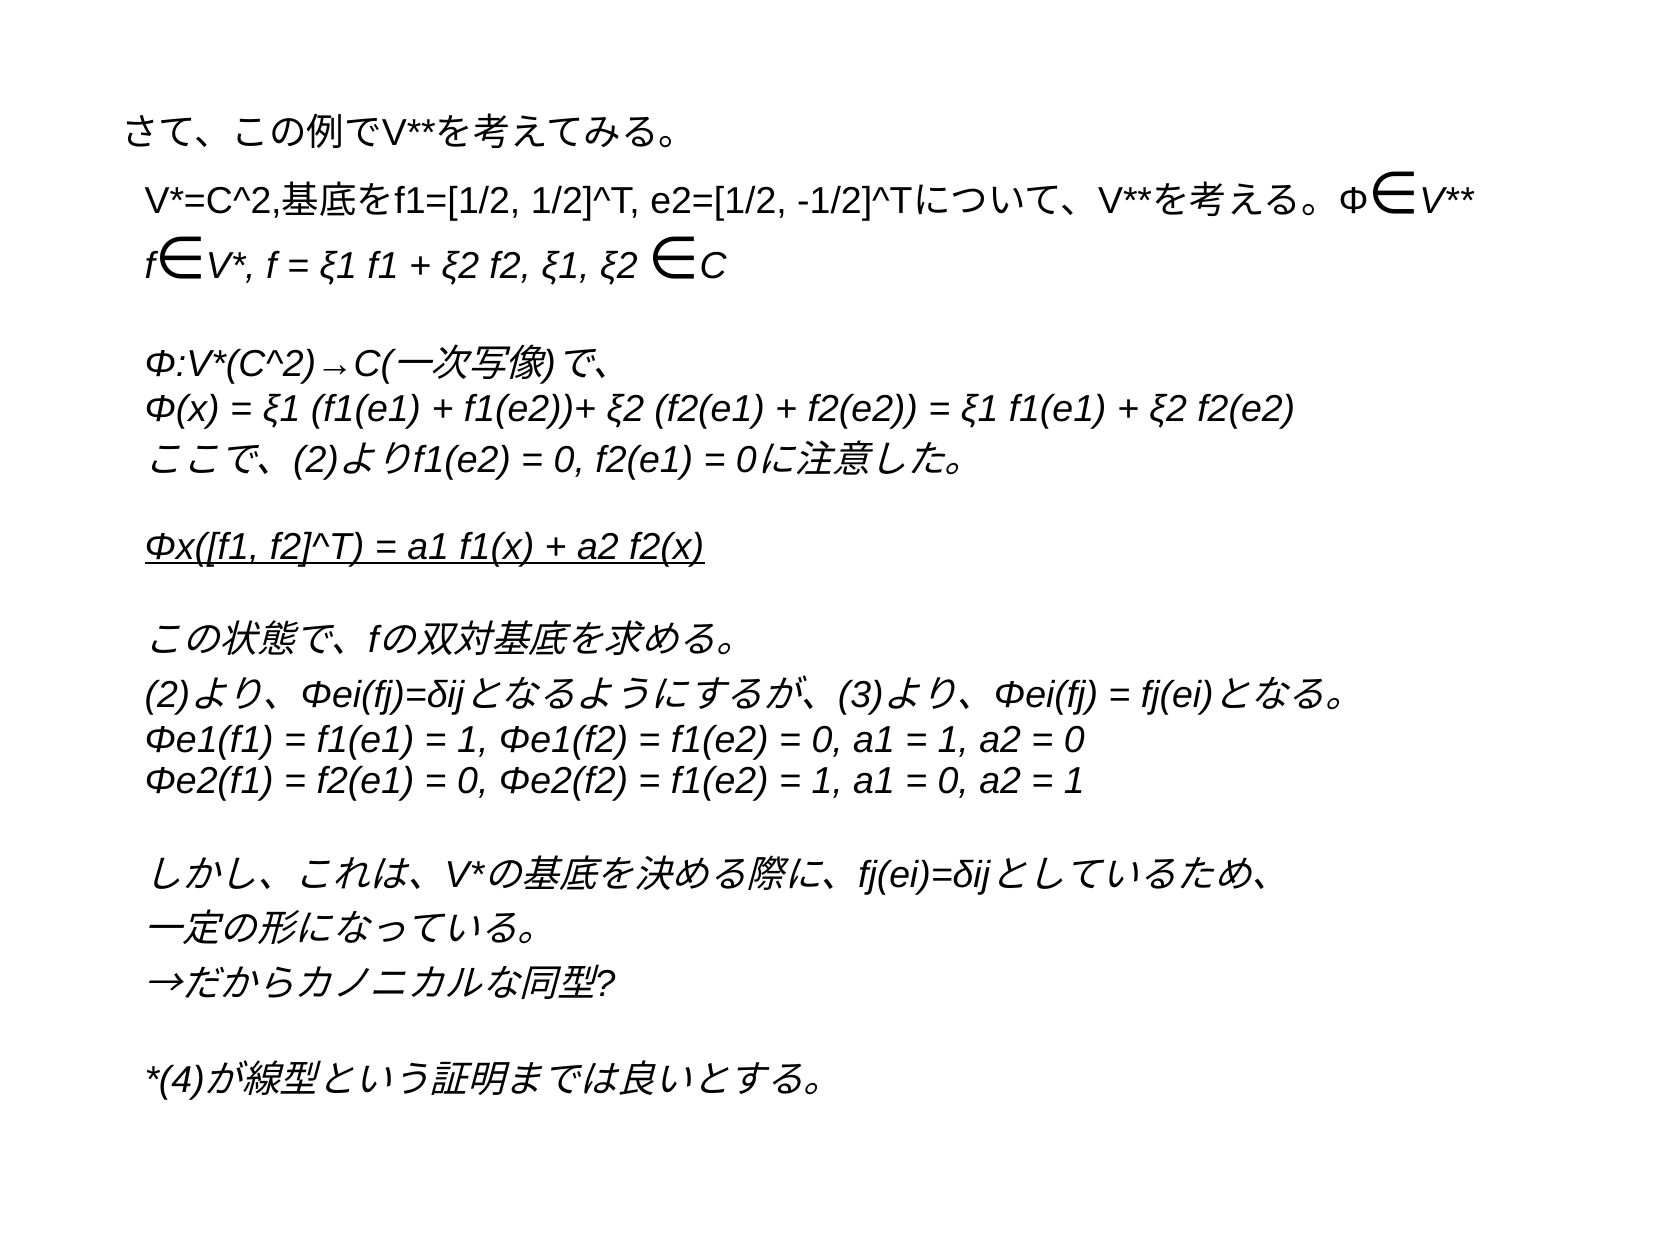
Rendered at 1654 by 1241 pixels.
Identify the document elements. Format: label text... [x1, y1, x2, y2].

text_box さて、この例でV**を考えてみる。 [106, 94, 648, 227]
text_box V*=C^2,基底をf1=[1/2, 1/2]^T, e2=[1/2, -1/2]^Tについて、V**を考える。Φ∈V** f∈V*, f = ξ1 f1 + ξ2 f2, ξ1, ξ2 ∈C Φ:V*(C^2)→C(一次写像)で、 Φ(x) = ξ1 (f1(e1) + f1(e2))+ ξ2 (f2(e1) + f2(e2)) = ξ1 f1(e1) + ξ2 f2(e2) ここで、(2)よりf1(e2) = 0, f2(e1) = 0に注意した。 Φx([f1, f2]^T) = a1 f1(x) + a2 f2(x) この状態で、fの双対基底を求める。 (2)より、Φei(fj)=δijとなるようにするが、(3)より、Φei(fj) = fj(ei)となる。 Φe1(f1) = f1(e1) = 1, Φe1(f2) = f1(e2) = 0, a1 = 1, a2 = 0 Φe2(f1) = f2(e1) = 0, Φe2(f2) = f1(e2) = 1, a1 = 0, a2 = 1 しかし、これは、V*の基底を決める際に、fj(ei)=δijとしているため、 一定の形になっている。 →だからカノニカルな同型? *(4)が線型という証明までは良いとする。 [129, 153, 1417, 1197]
